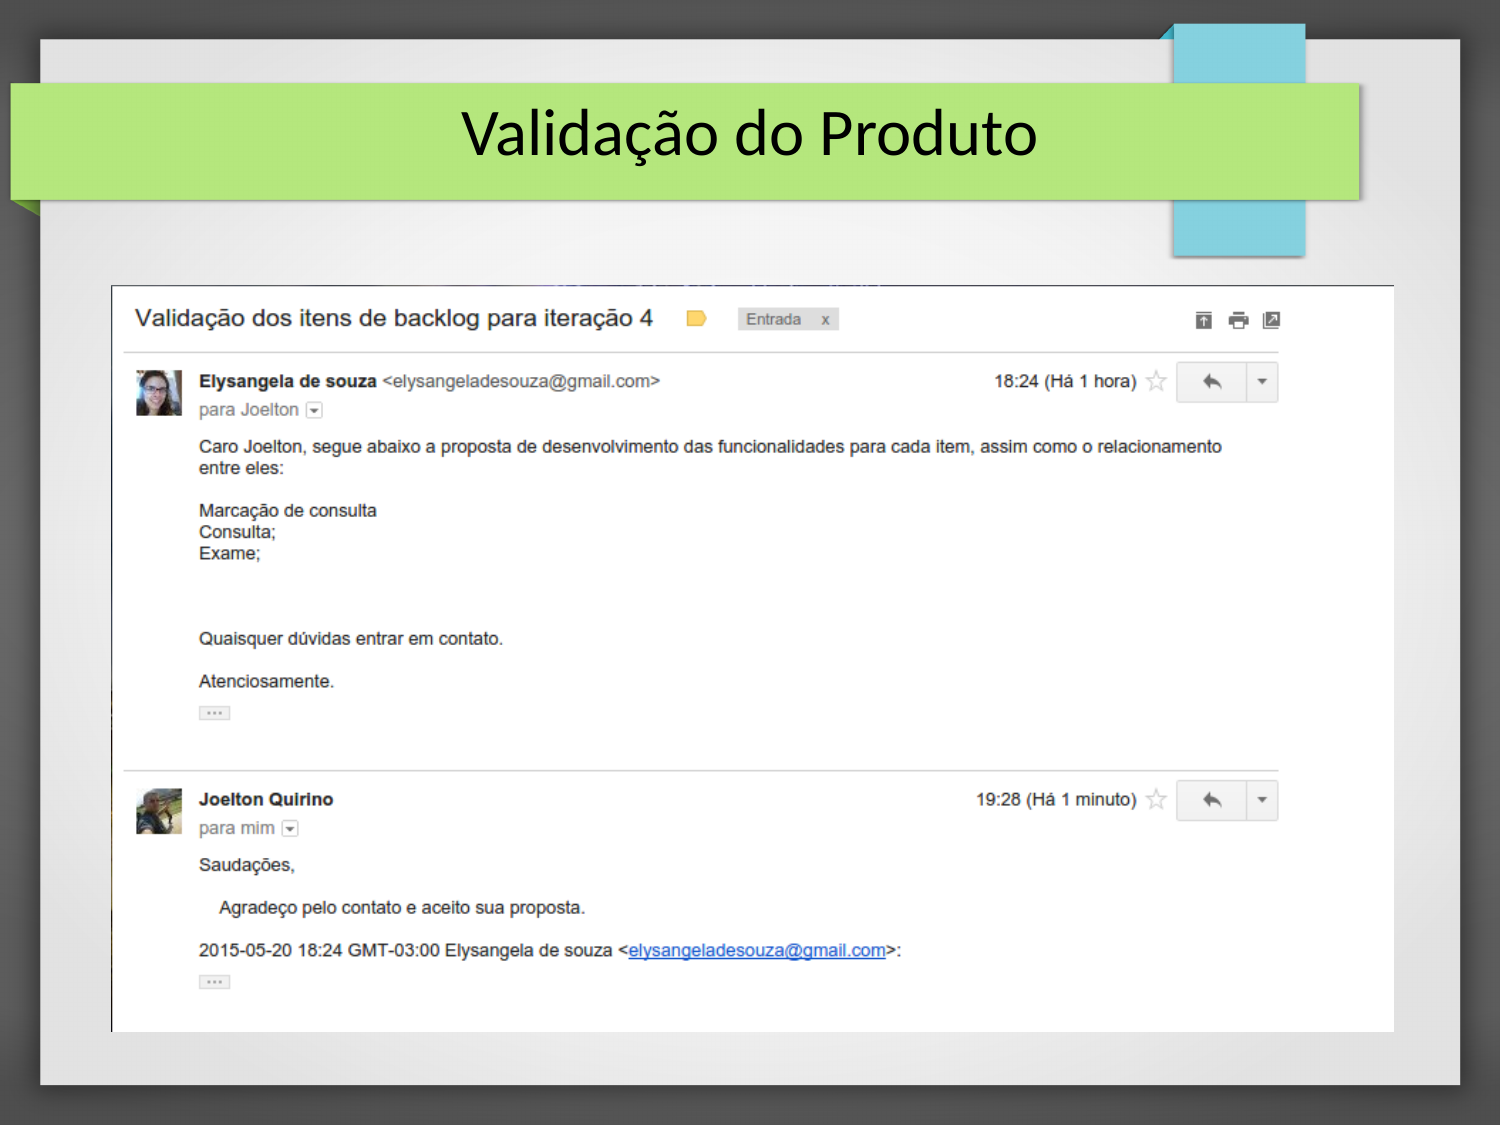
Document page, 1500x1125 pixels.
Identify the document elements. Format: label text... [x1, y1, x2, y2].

title Validação do Produto [75, 44, 1425, 233]
picture [0, 0, 1500, 1125]
